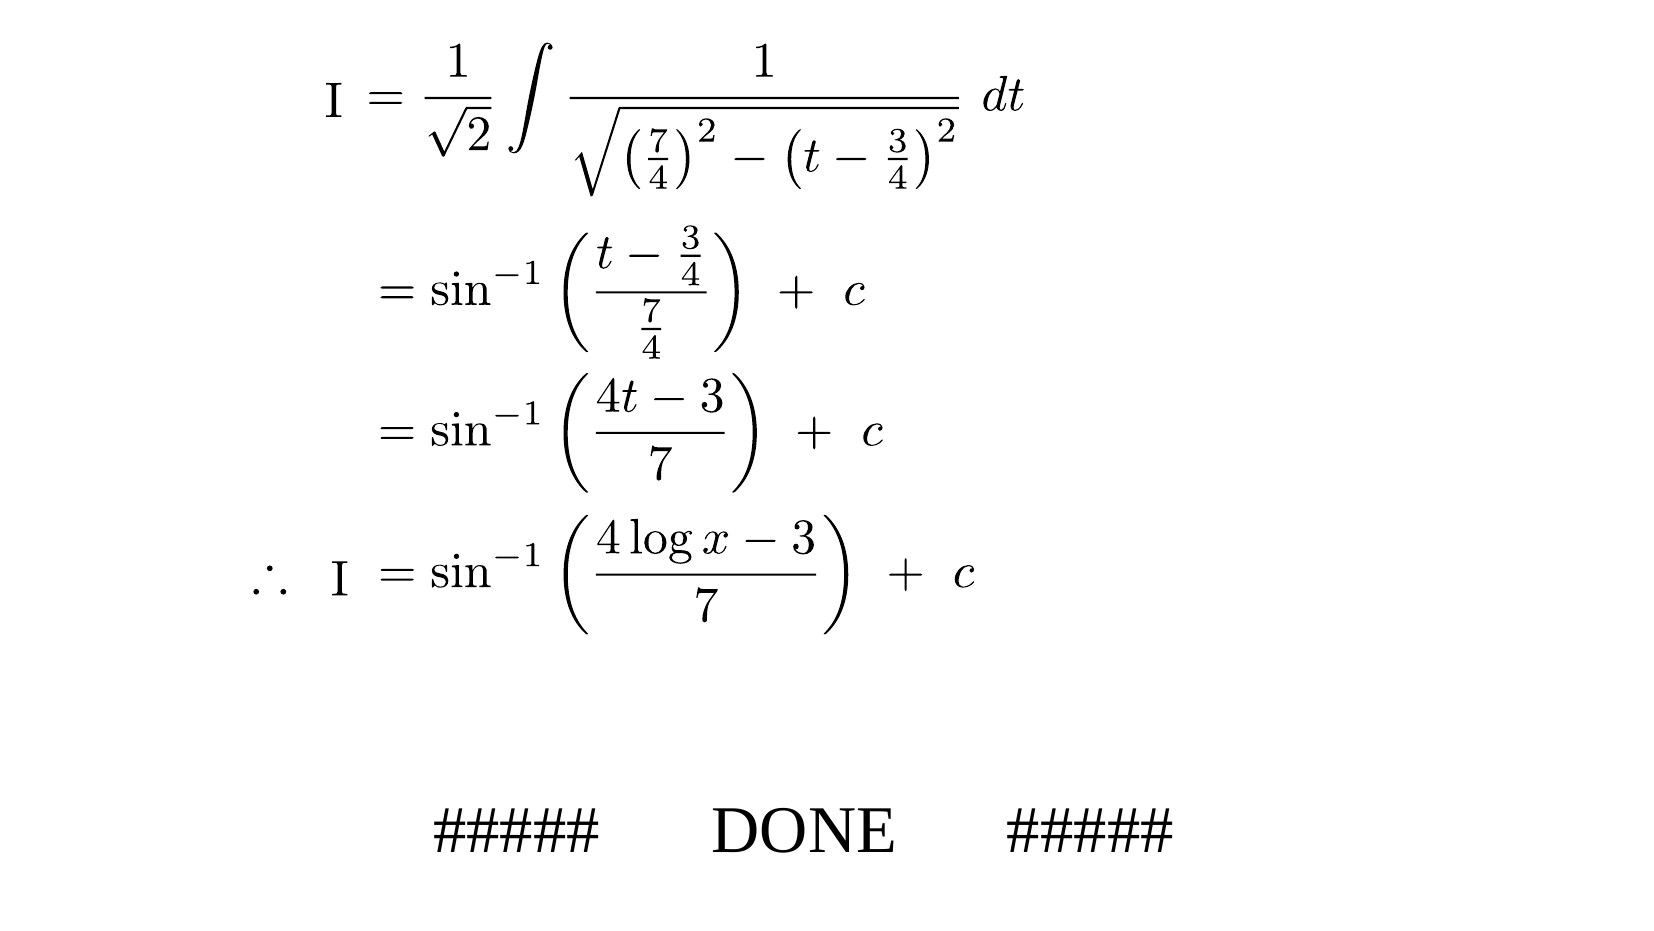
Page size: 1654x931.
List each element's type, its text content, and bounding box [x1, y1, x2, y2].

text_box [326, 82, 342, 118]
text_box [332, 561, 348, 596]
text_box [380, 373, 883, 493]
text_box [380, 225, 865, 359]
text_box [380, 514, 975, 635]
text_box [368, 42, 1024, 197]
title ##### DONE ##### [47, 36, 1607, 898]
text_box [253, 565, 287, 595]
